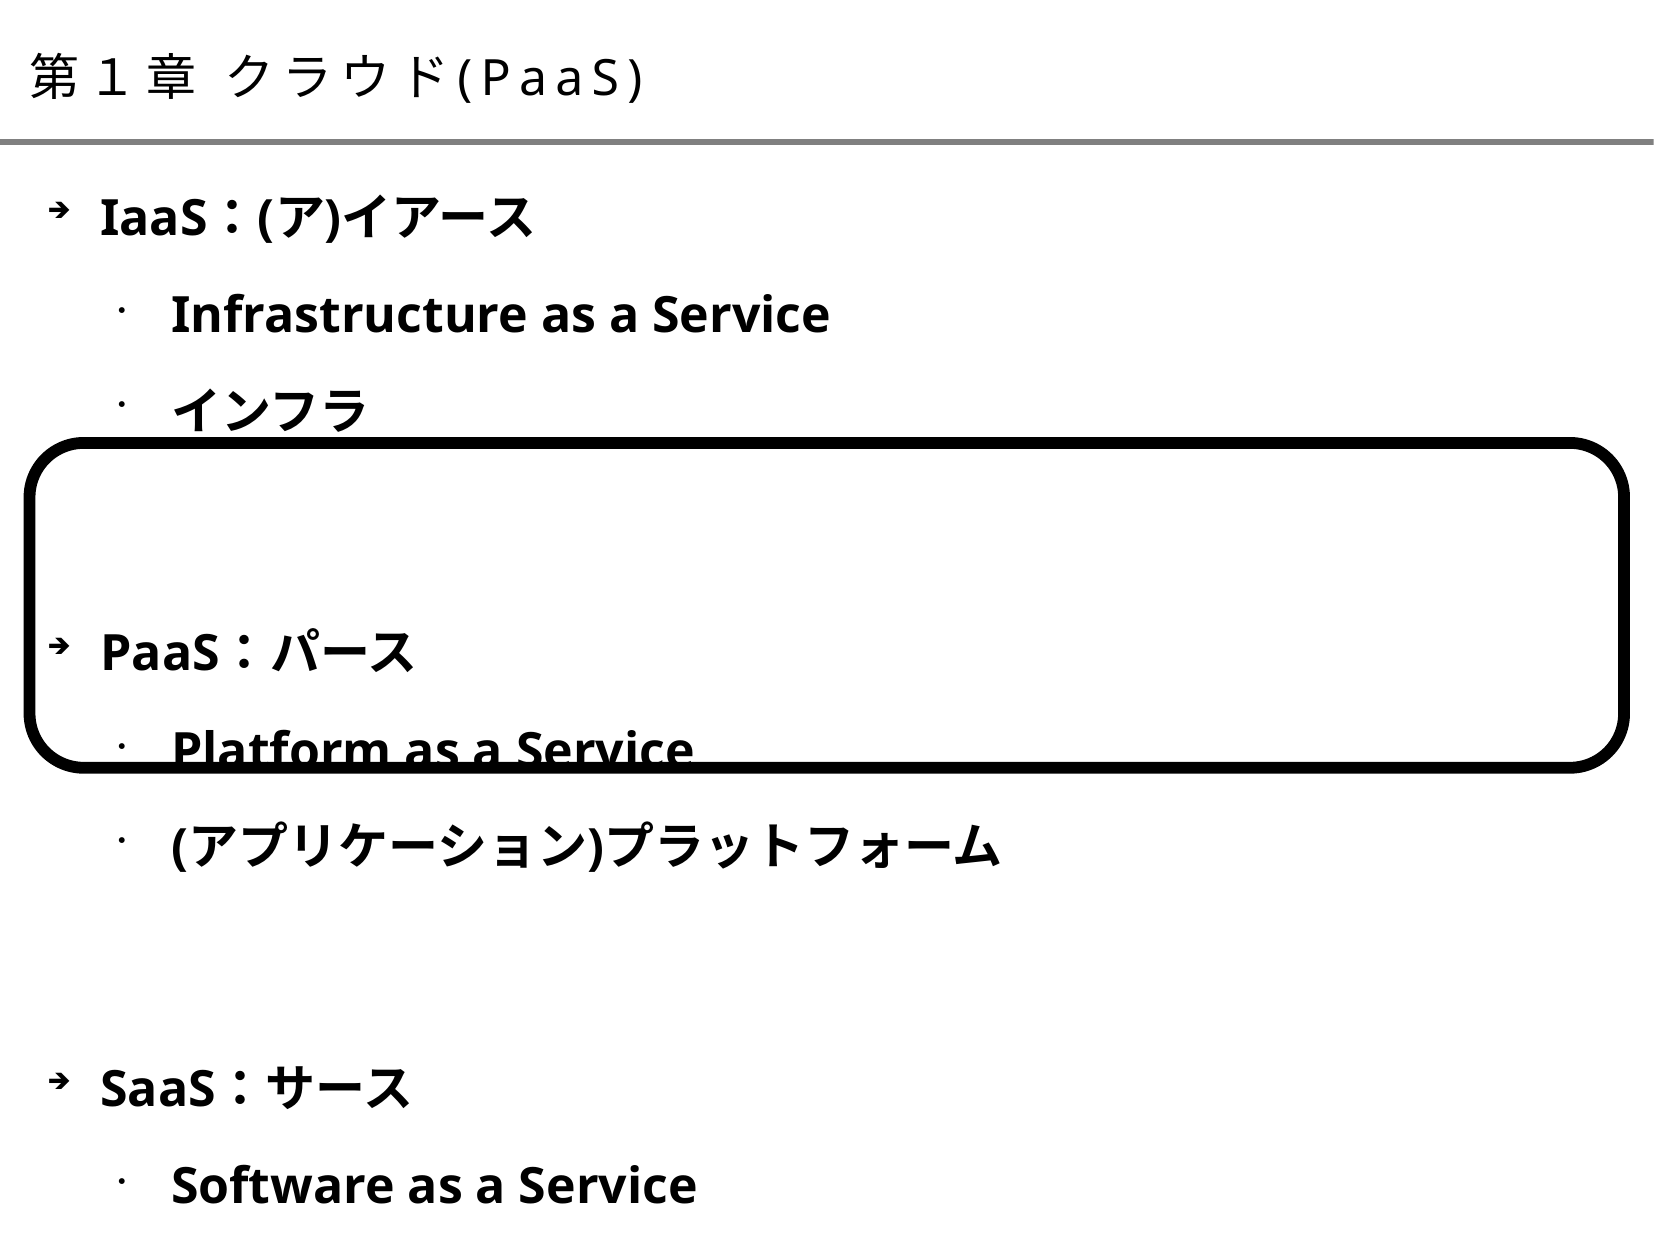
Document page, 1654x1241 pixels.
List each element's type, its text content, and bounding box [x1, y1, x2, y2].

list IaaS：(ア)イアース Infrastructure as a Service インフラ PaaS：パース Platform as a Service (アプリケーション)プラットフォーム SaaS：サース Software as a Service ソフトウェア [29, 177, 1625, 470]
list IaaS：(ア)イアース Infrastructure as a Service インフラ PaaS：パース Platform as a Service (アプリケーション)プラットフォーム SaaS：サース Software as a Service ソフトウェア [29, 740, 1625, 1152]
list IaaS：(ア)イアース Infrastructure as a Service インフラ PaaS：パース Platform as a Service (アプリケーション)プラットフォーム SaaS：サース Software as a Service ソフトウェア [36, 449, 1618, 761]
title 第１章 クラウド(PaaS) [29, 29, 1625, 119]
